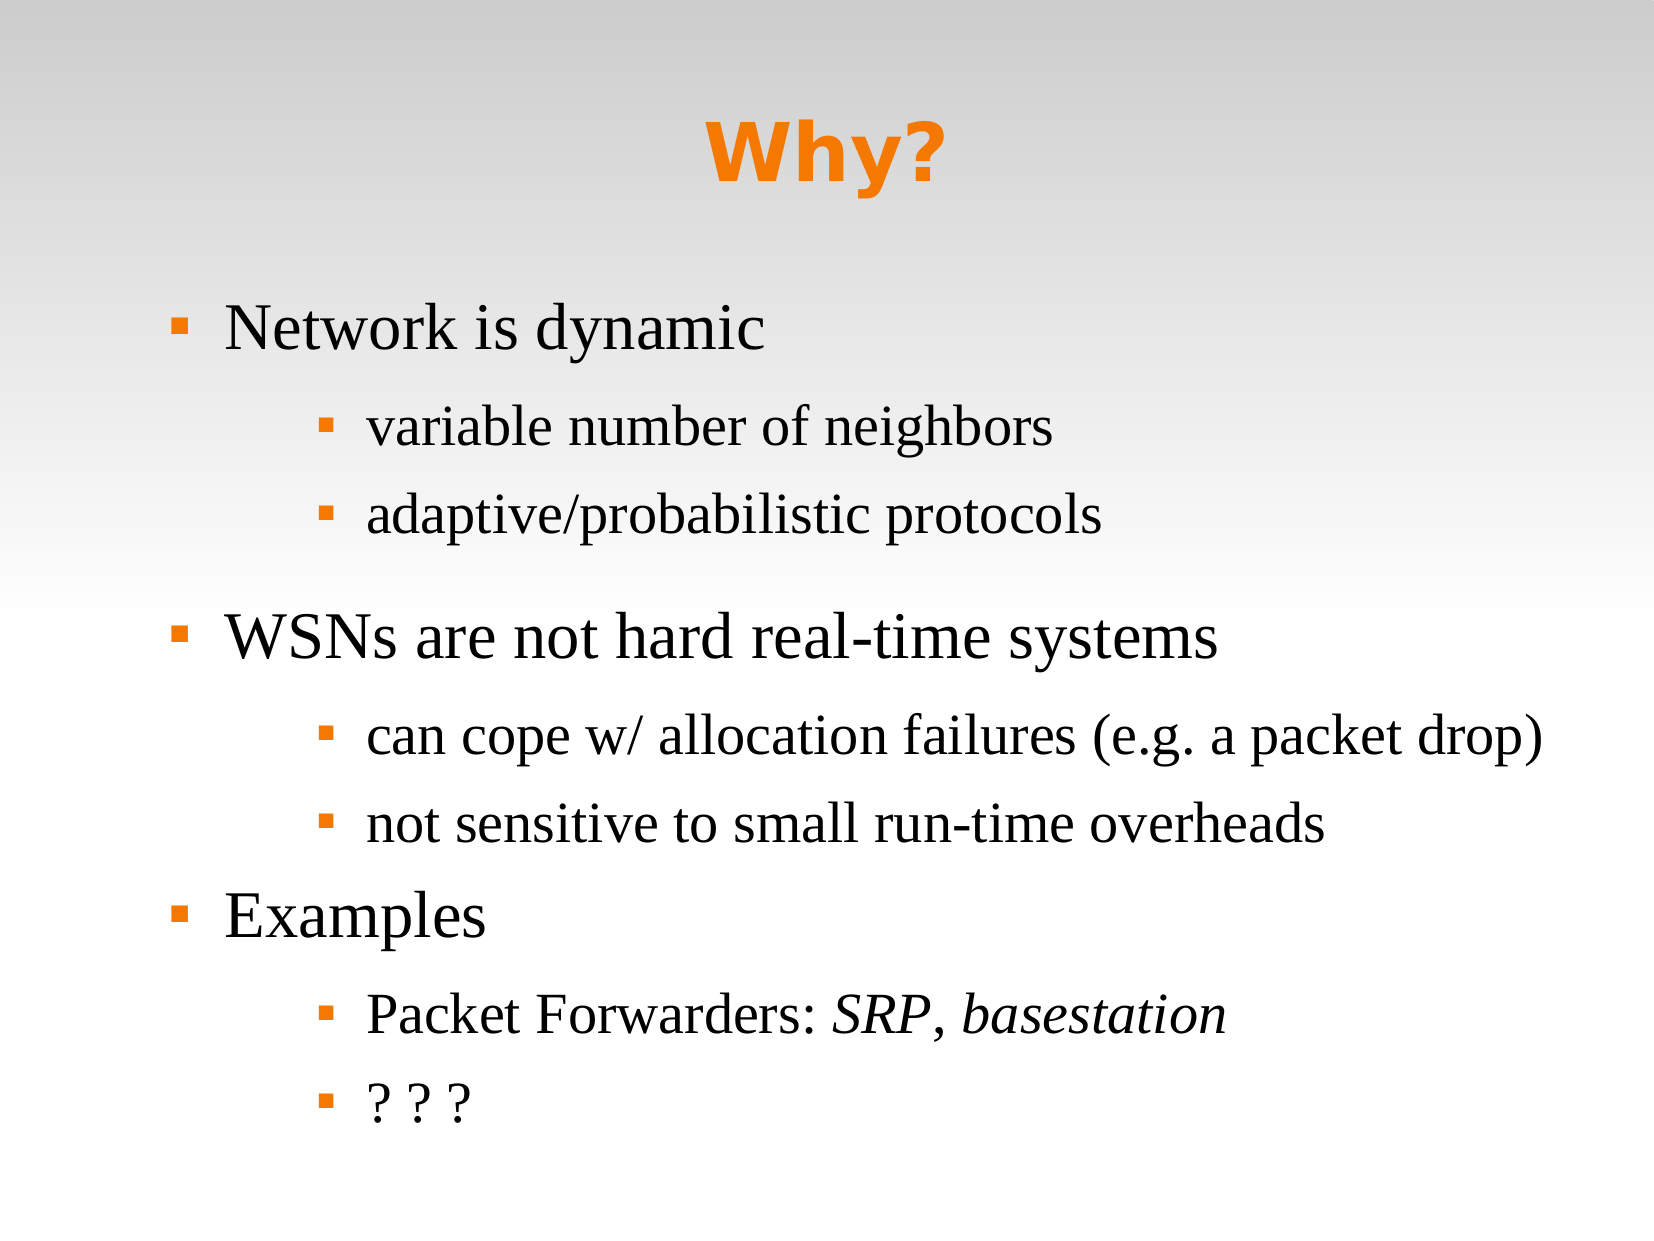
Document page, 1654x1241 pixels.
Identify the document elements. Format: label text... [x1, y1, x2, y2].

list Network is dynamic variable number of neighbors adaptive/probabilistic protocols WSNs are not hard real-time systems can cope w/ allocation failures (e.g. a packet drop) not sensitive to small run-time overheads Examples Packet Forwarders: SRP, basestation ? ? ? [82, 290, 1571, 1192]
title Why? [82, 49, 1571, 257]
